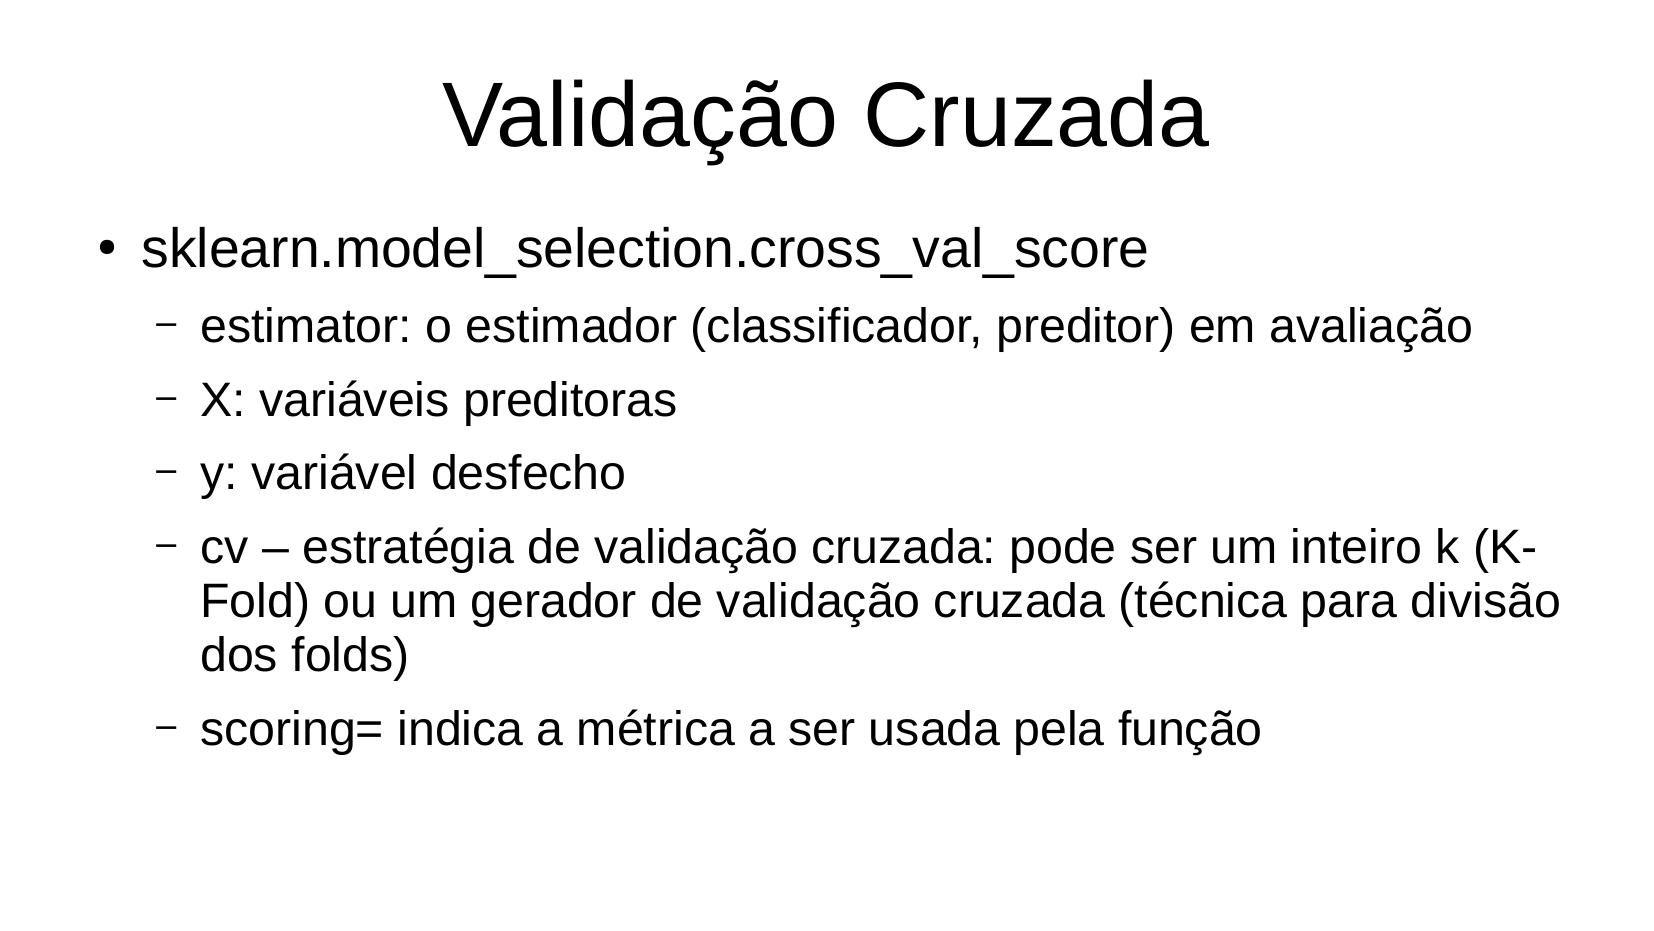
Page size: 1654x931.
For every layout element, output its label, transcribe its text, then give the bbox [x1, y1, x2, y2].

title Validação Cruzada [82, 37, 1571, 193]
list sklearn.model_selection.cross_val_score estimator: o estimador (classificador, preditor) em avaliação X: variáveis preditoras y: variável desfecho cv – estratégia de validação cruzada: pode ser um inteiro k (K-Fold) ou um gerador de validação cruzada (técnica para divisão dos folds) scoring= indica a métrica a ser usada pela função [82, 217, 1571, 758]
